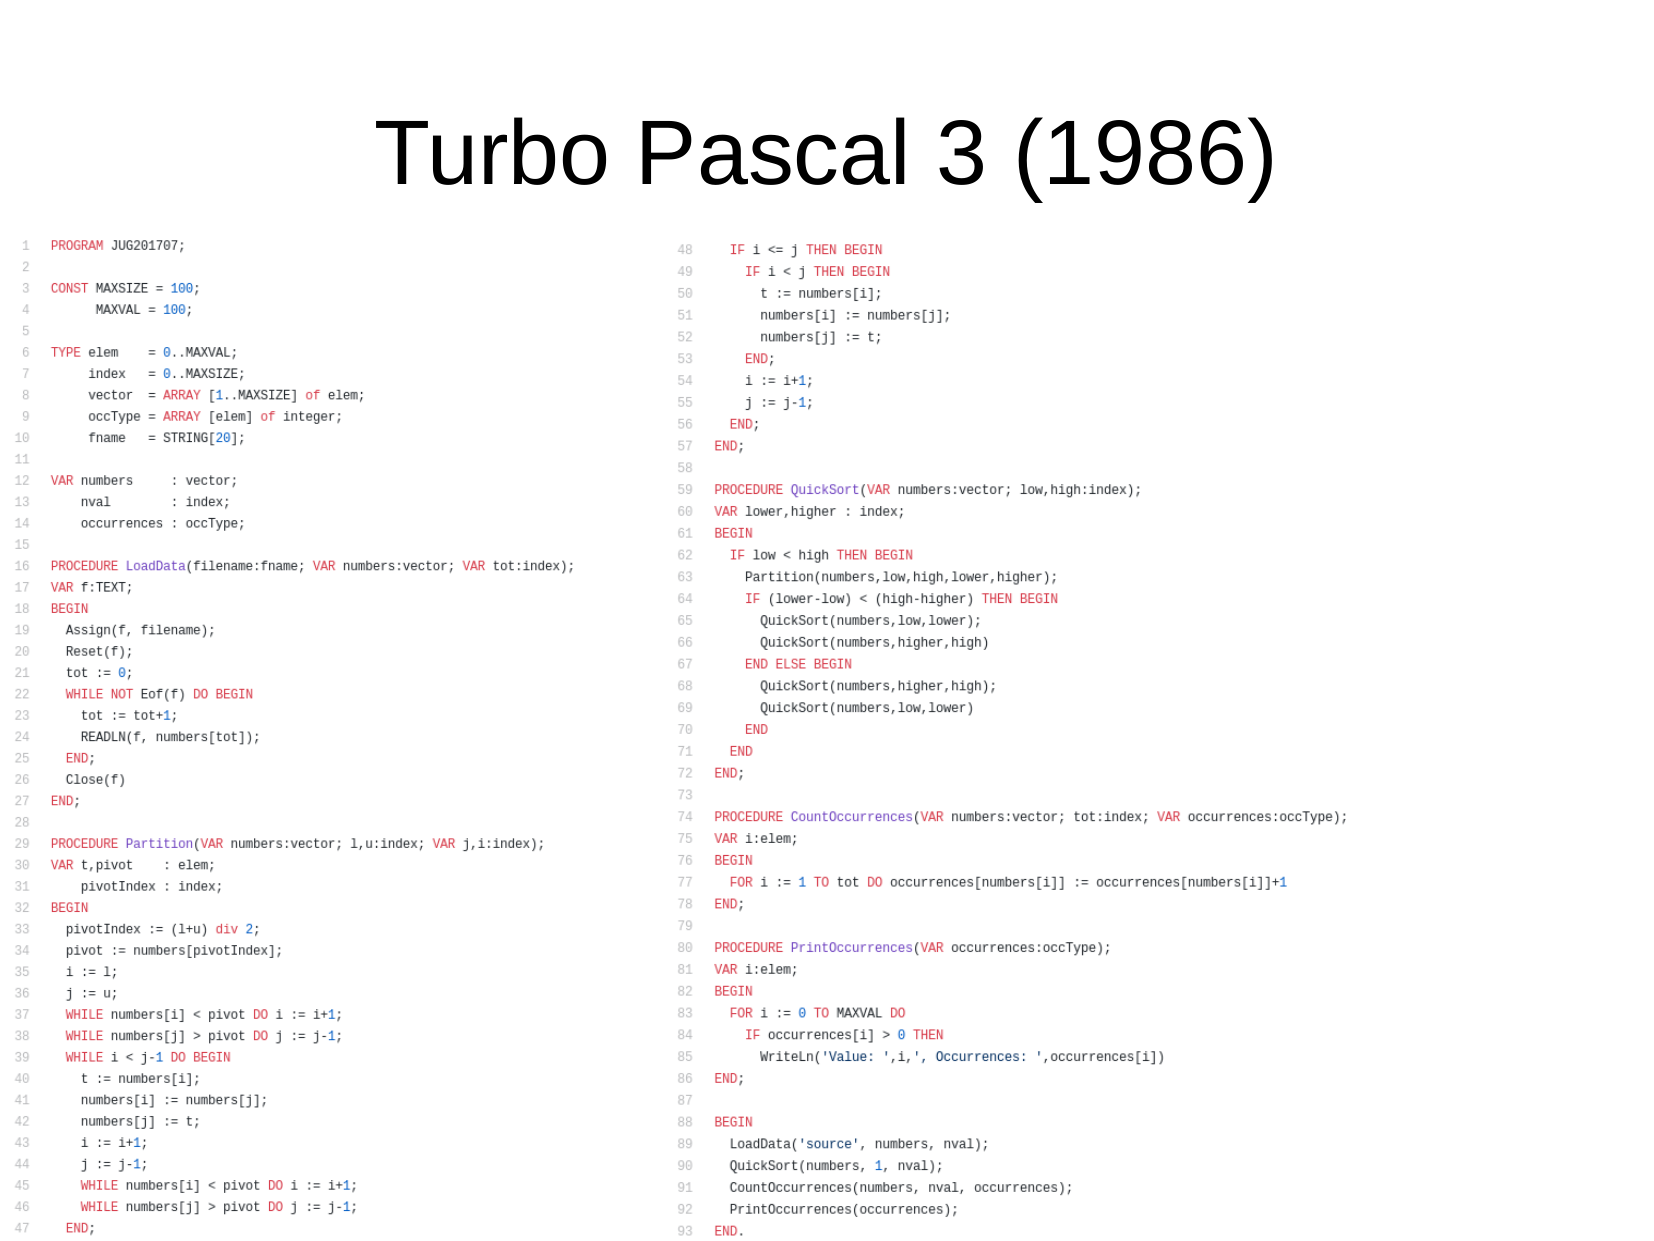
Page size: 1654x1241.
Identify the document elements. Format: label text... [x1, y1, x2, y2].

picture [7, 236, 576, 1241]
picture [673, 240, 1347, 1241]
title Turbo Pascal 3 (1986) [82, 49, 1571, 257]
